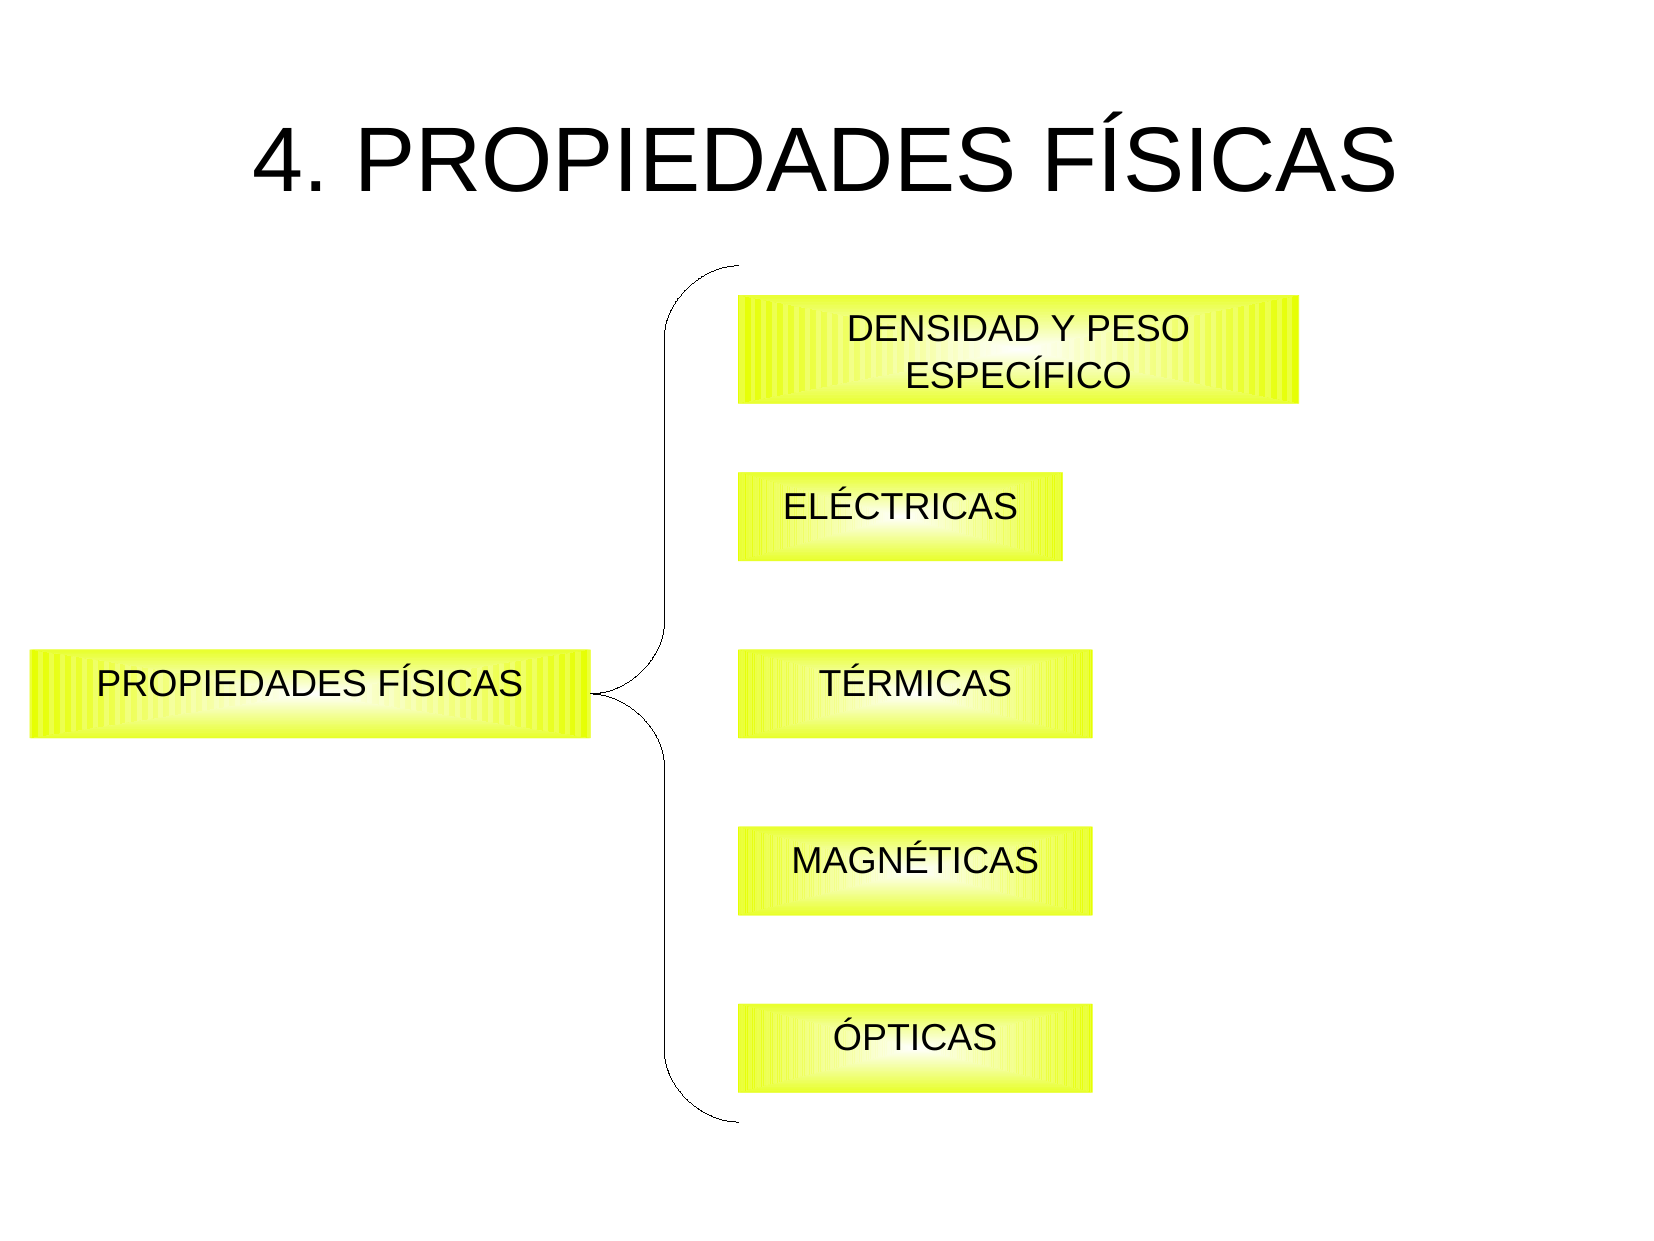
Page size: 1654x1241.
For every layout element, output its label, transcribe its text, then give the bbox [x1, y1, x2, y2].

text_box ÓPTICAS [738, 1003, 1093, 1093]
text_box DENSIDAD Y PESO ESPECÍFICO [738, 295, 1300, 404]
text_box PROPIEDADES FÍSICAS [29, 649, 591, 739]
title 4. PROPIEDADES FÍSICAS [82, 38, 1571, 268]
text_box TÉRMICAS [738, 649, 1093, 739]
text_box ELÉCTRICAS [738, 472, 1063, 562]
text_box MAGNÉTICAS [738, 826, 1093, 916]
